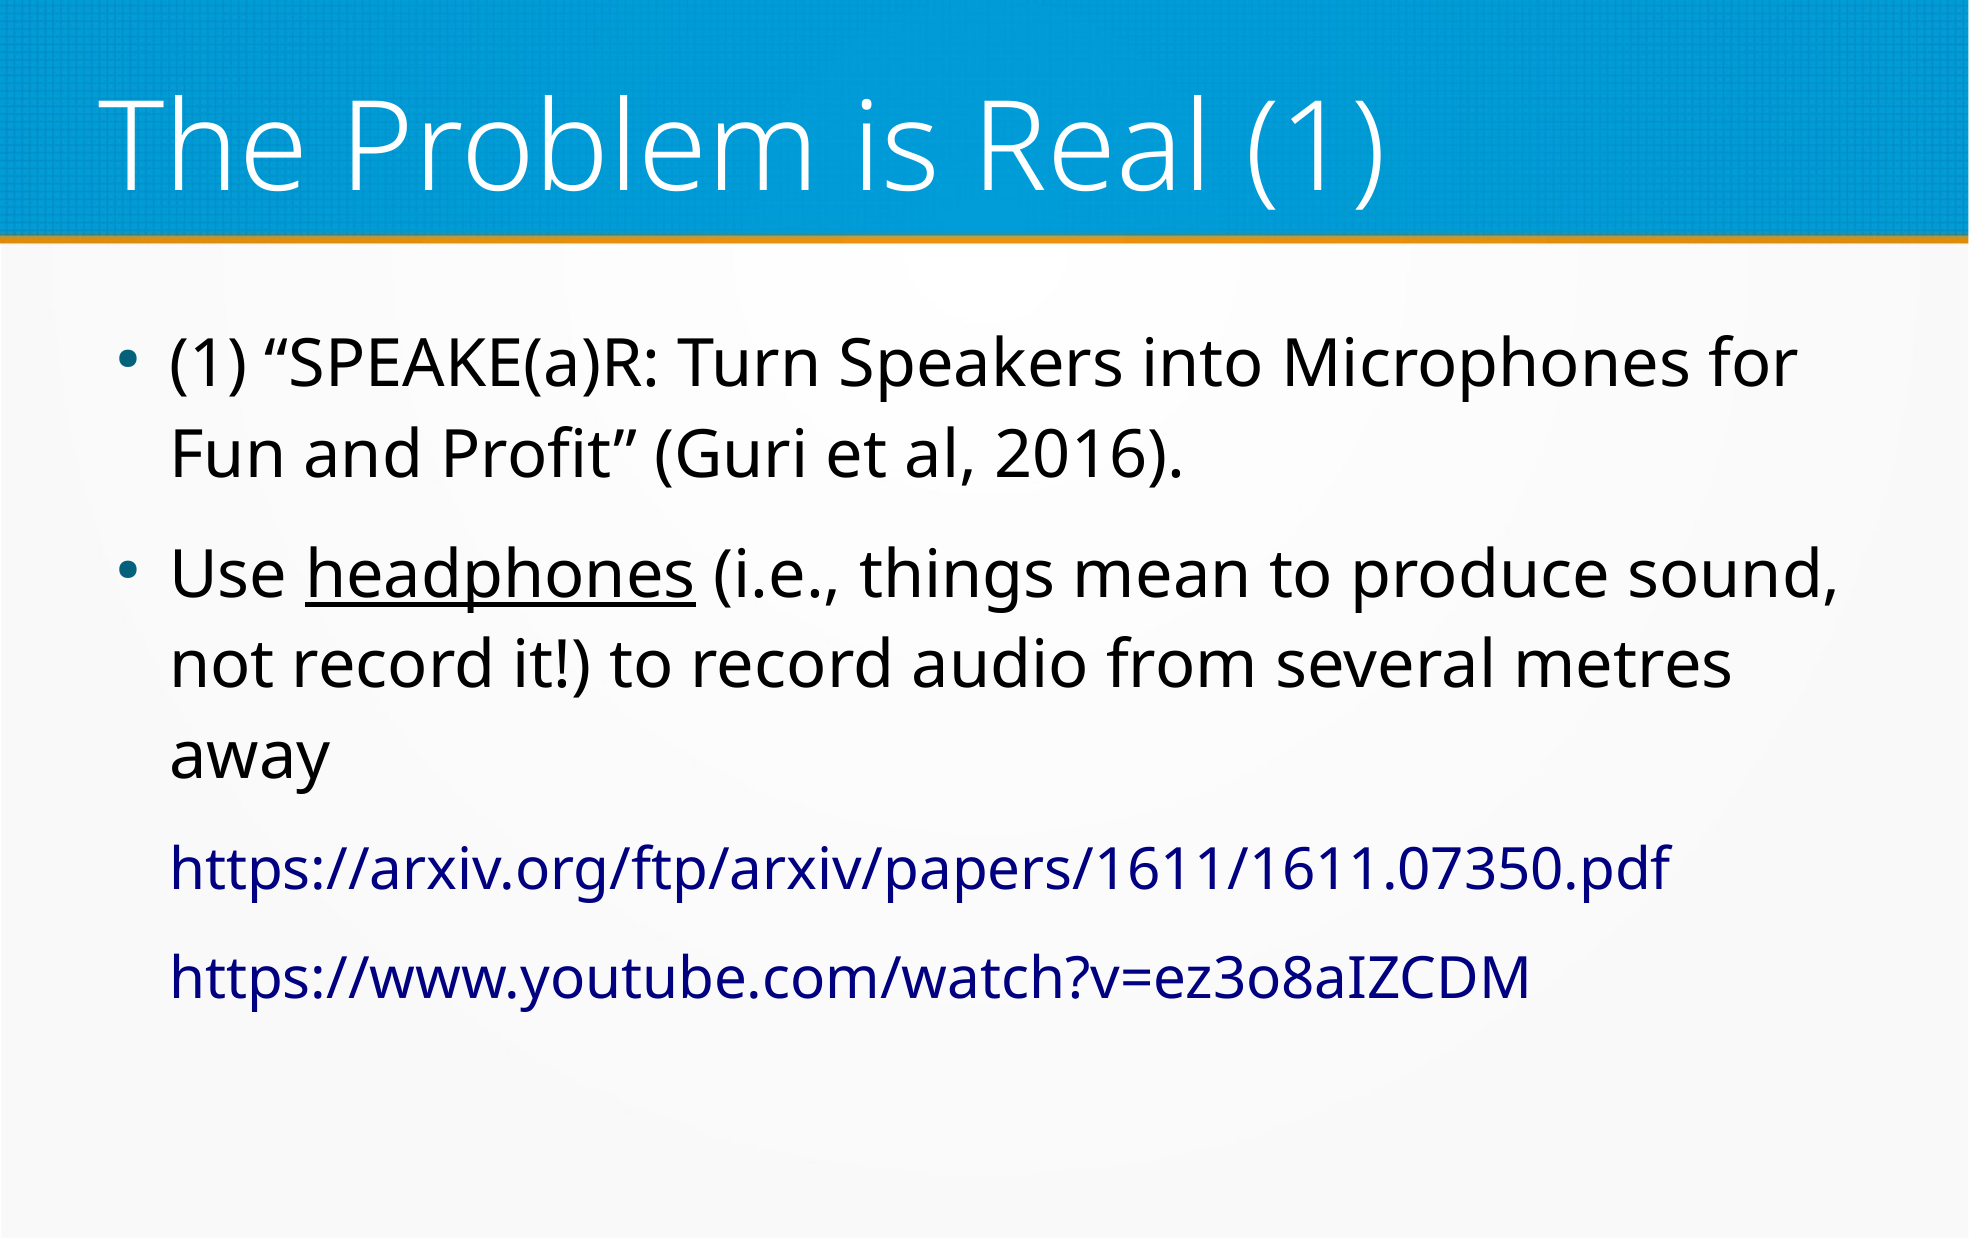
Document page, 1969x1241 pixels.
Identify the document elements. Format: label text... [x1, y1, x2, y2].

list (1) “SPEAKE(a)R: Turn Speakers into Microphones for Fun and Profit” (Guri et al, 2016). Use headphones (i.e., things mean to produce sound, not record it!) to record audio from several metres away https://arxiv.org/ftp/arxiv/papers/1611/1611.07350.pdf https://www.youtube.com/watch?v=ez3o8aIZCDM [98, 315, 1861, 1081]
title The Problem is Real (1) [98, 19, 1870, 227]
picture [0, 233, 1969, 1241]
